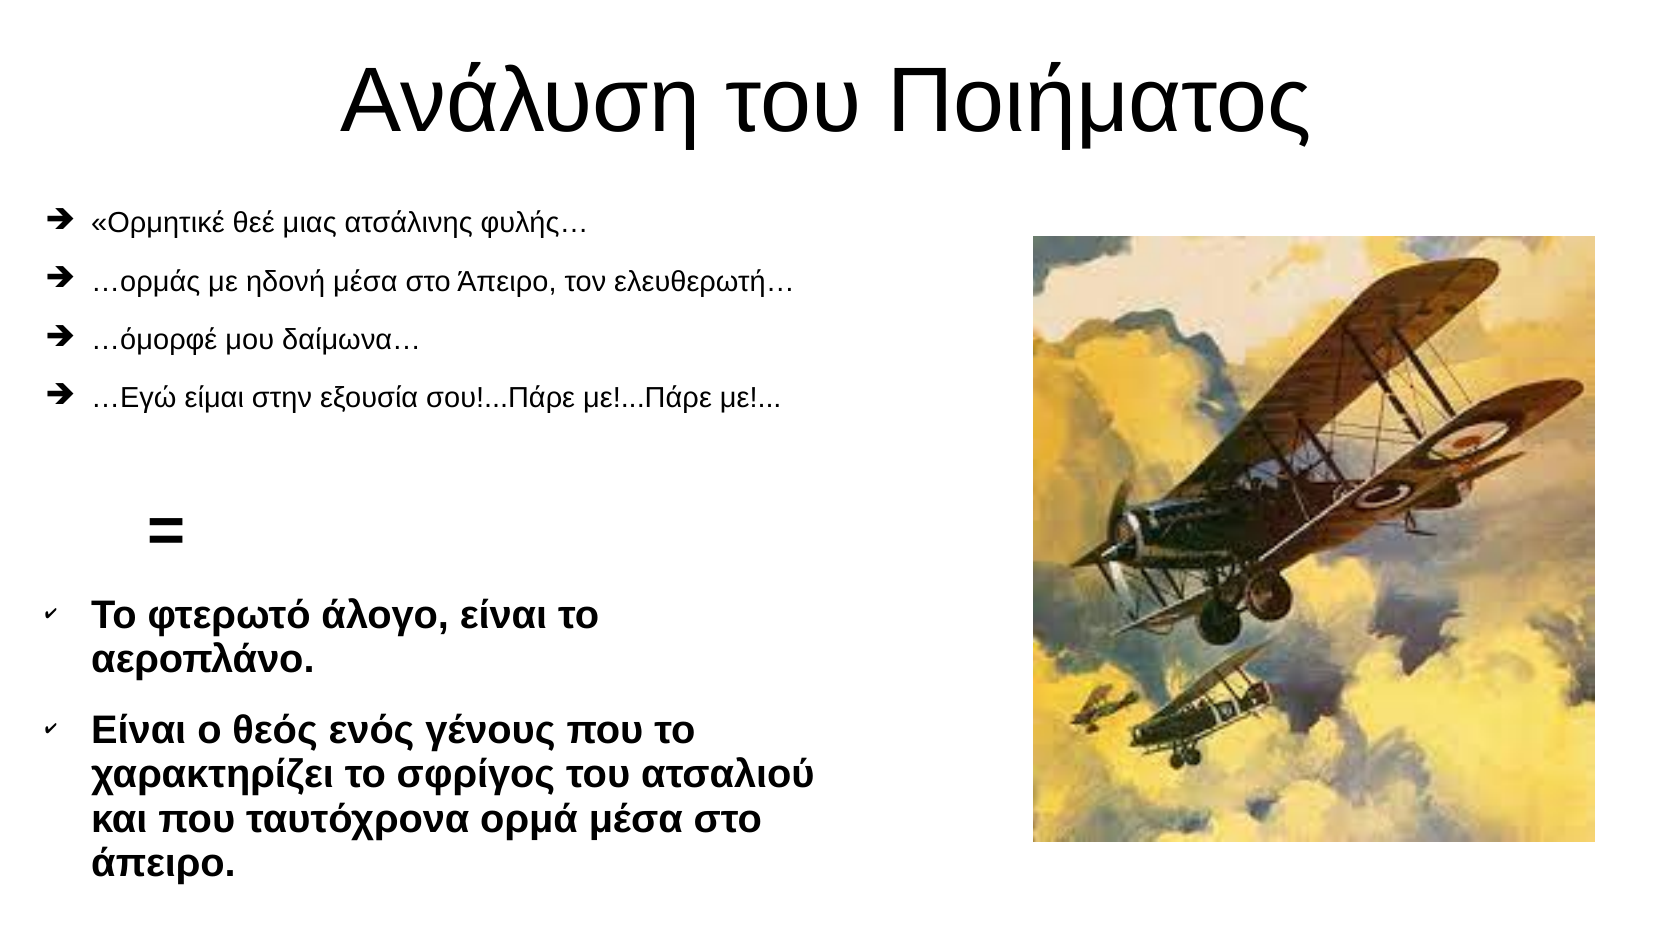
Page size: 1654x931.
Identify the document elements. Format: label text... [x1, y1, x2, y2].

title Ανάλυση του Ποιήματος [82, 21, 1571, 178]
picture [1033, 236, 1595, 842]
list «Ορμητικέ θεέ μιας ατσάλινης φυλής… …ορμάς με ηδονή μέσα στο Άπειρο, τον ελευθερωτή… …όμορφέ μου δαίμωνα… …Εγώ είμαι στην εξουσία σου!...Πάρε με!...Πάρε με!... = Το φτερωτό άλογο, είναι το αεροπλάνο. Είναι ο θεός ενός γένους που το χαρακτηρίζει το σφρίγος του ατσαλιού και που ταυτόχρονα ορμά μέσα στο άπειρο. [29, 206, 827, 931]
